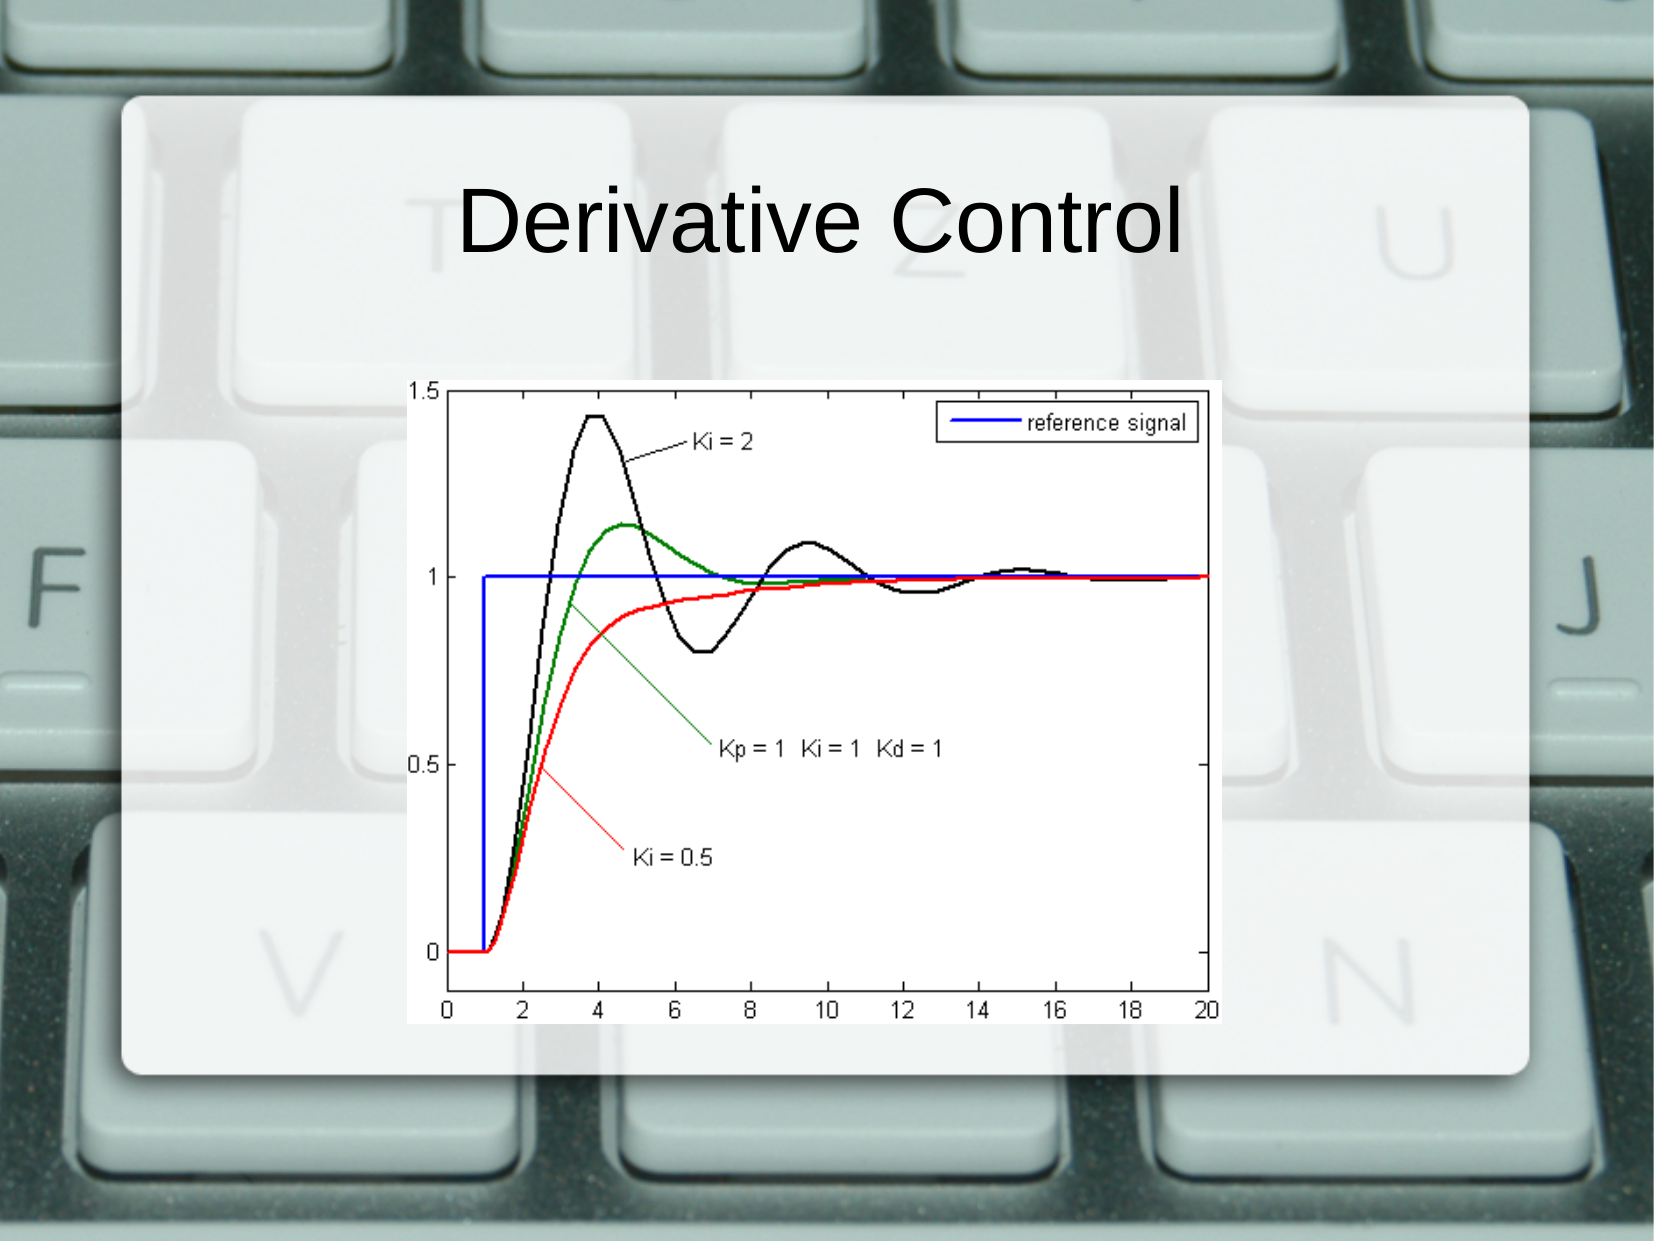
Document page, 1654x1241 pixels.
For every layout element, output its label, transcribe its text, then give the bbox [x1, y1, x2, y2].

title Derivative Control [135, 117, 1506, 325]
picture [0, 0, 1654, 1241]
